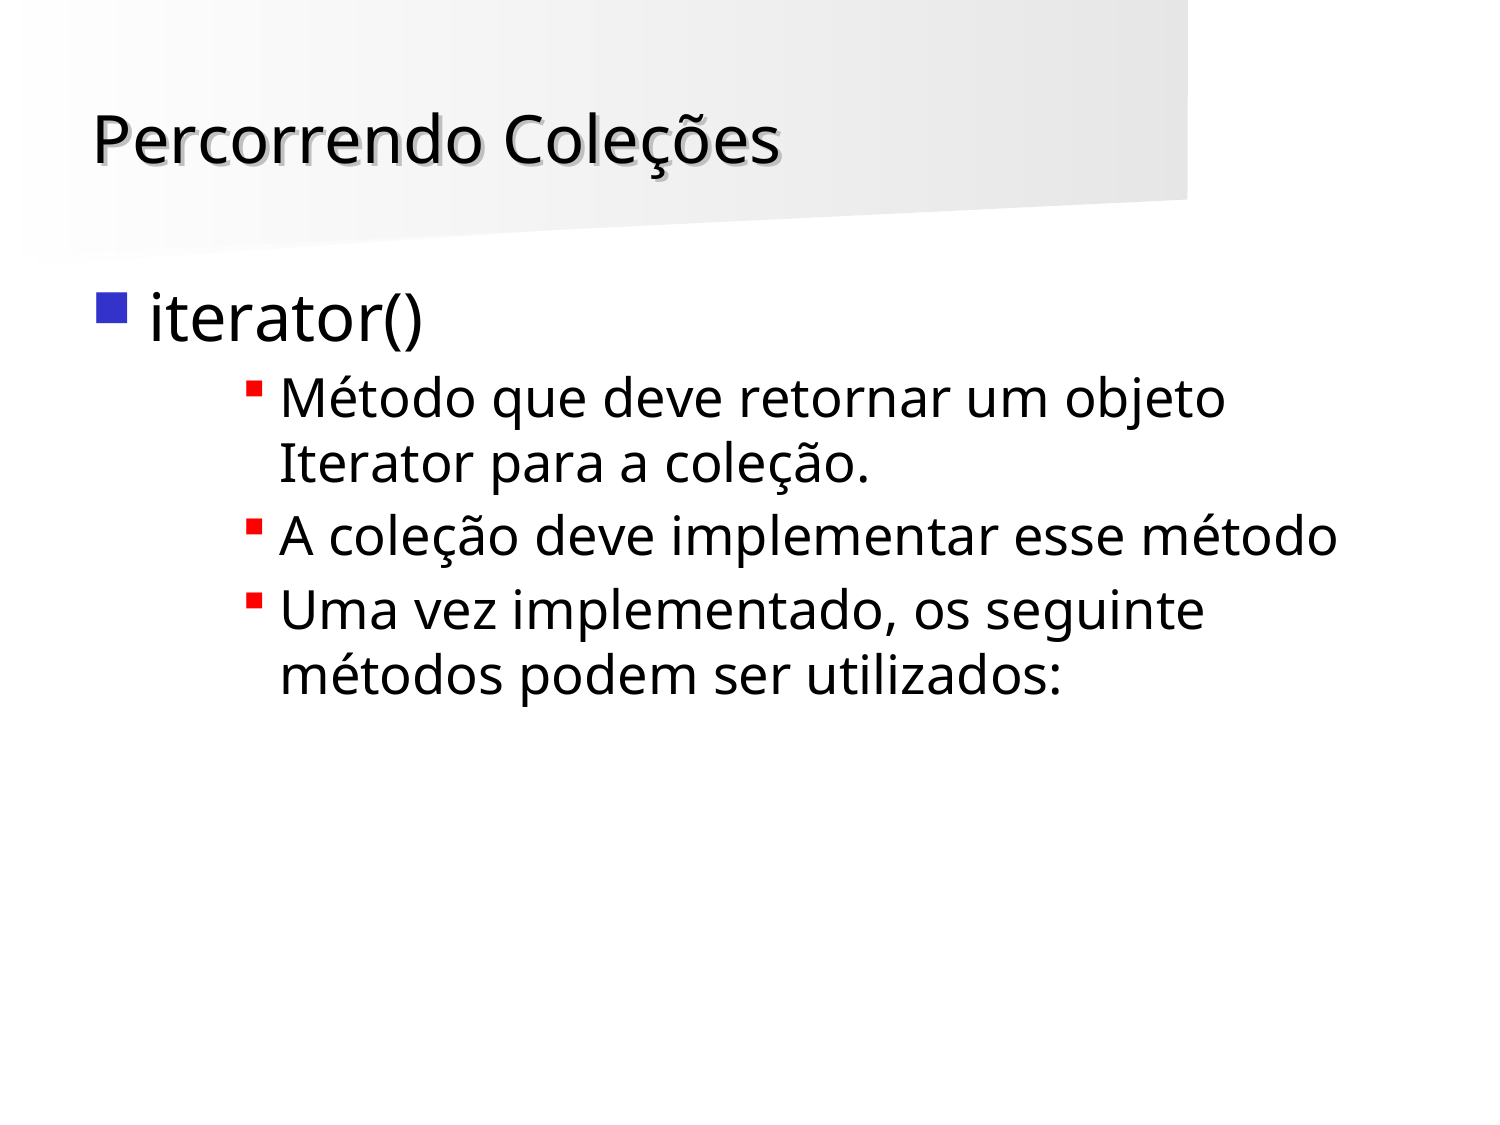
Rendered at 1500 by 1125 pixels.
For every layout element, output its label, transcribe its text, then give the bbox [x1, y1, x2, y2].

title Percorrendo Coleções [76, 42, 1427, 231]
list iterator() Método que deve retornar um objeto Iterator para a coleção. A coleção deve implementar esse método Uma vez implementado, os seguinte métodos podem ser utilizados: [76, 267, 1427, 1005]
